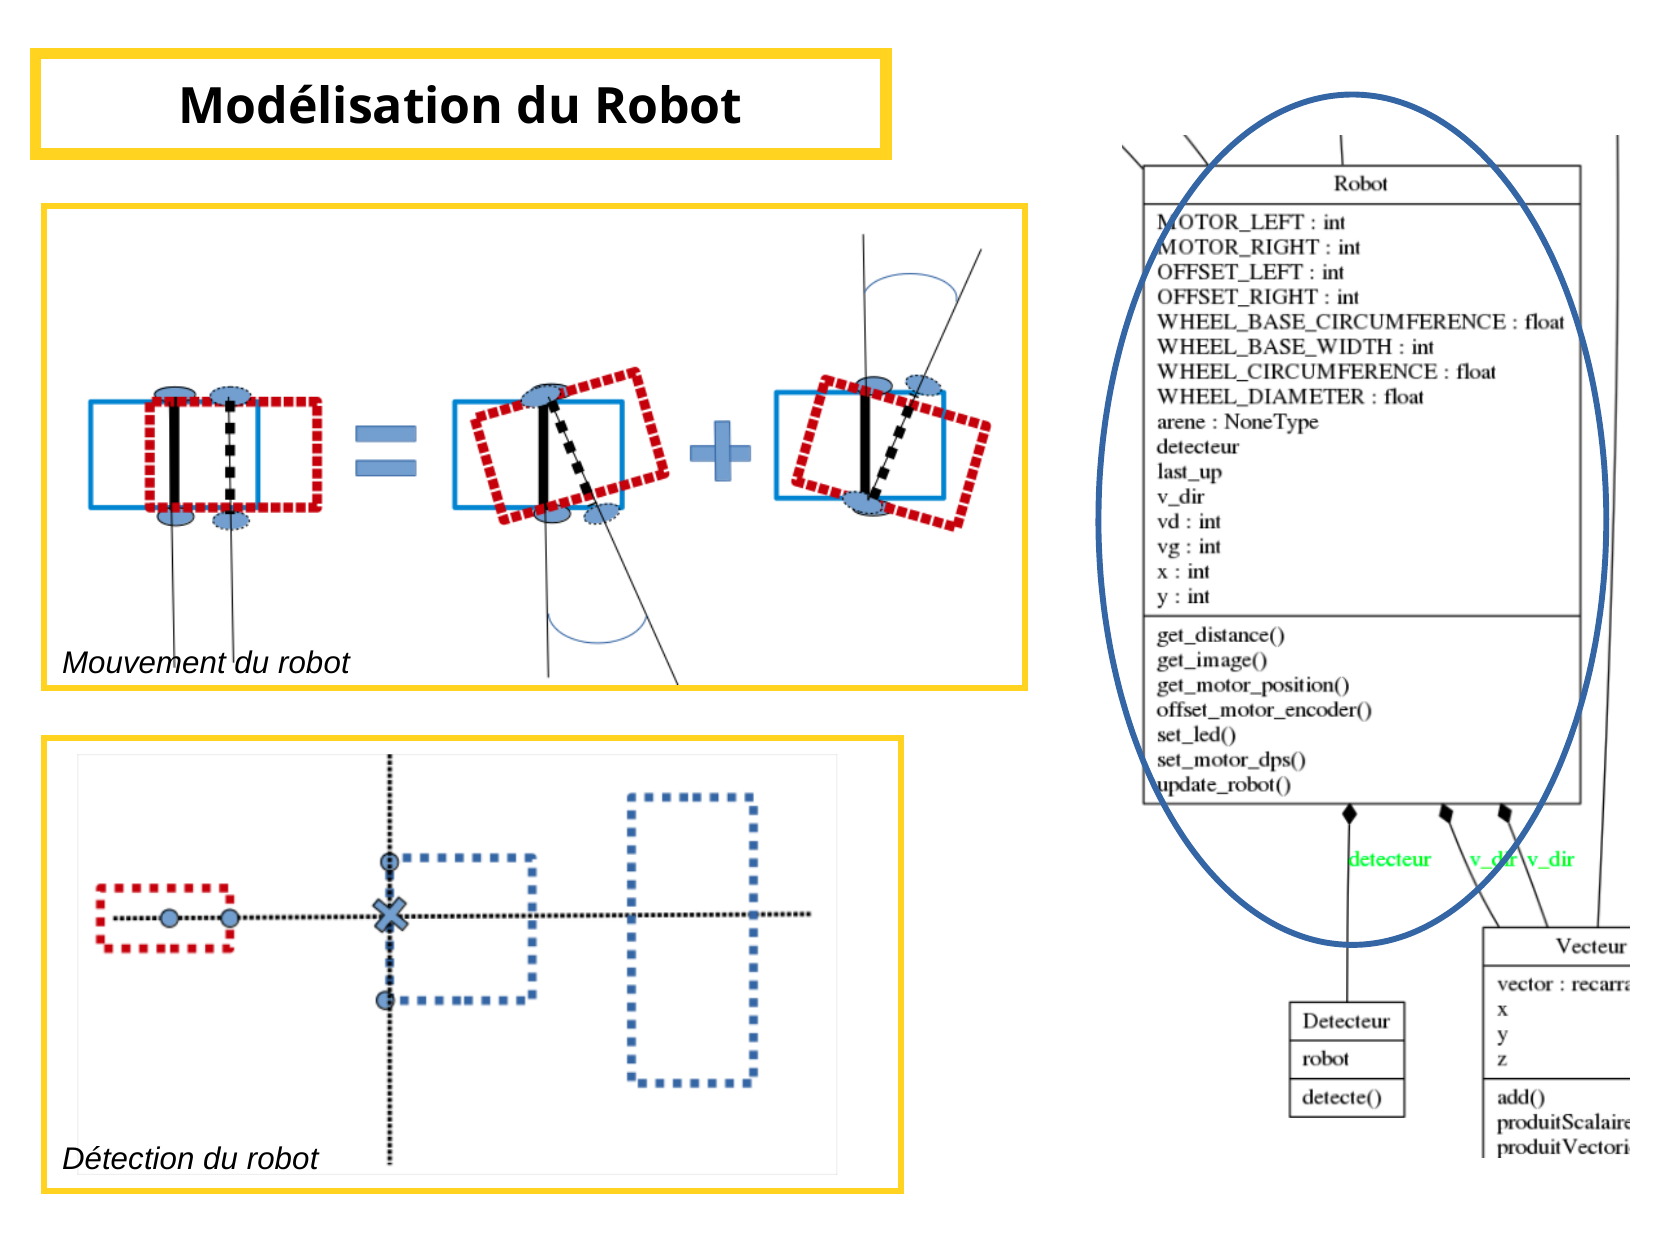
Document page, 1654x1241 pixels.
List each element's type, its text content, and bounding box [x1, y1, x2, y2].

title Modélisation du Robot [35, 53, 886, 154]
picture [1122, 135, 1238, 326]
picture [1122, 135, 1630, 1158]
picture [1122, 135, 1603, 941]
text_box Détection du robot [47, 1133, 497, 1184]
picture [47, 208, 1022, 686]
text_box Mouvement du robot [47, 637, 497, 688]
picture [47, 740, 898, 1188]
